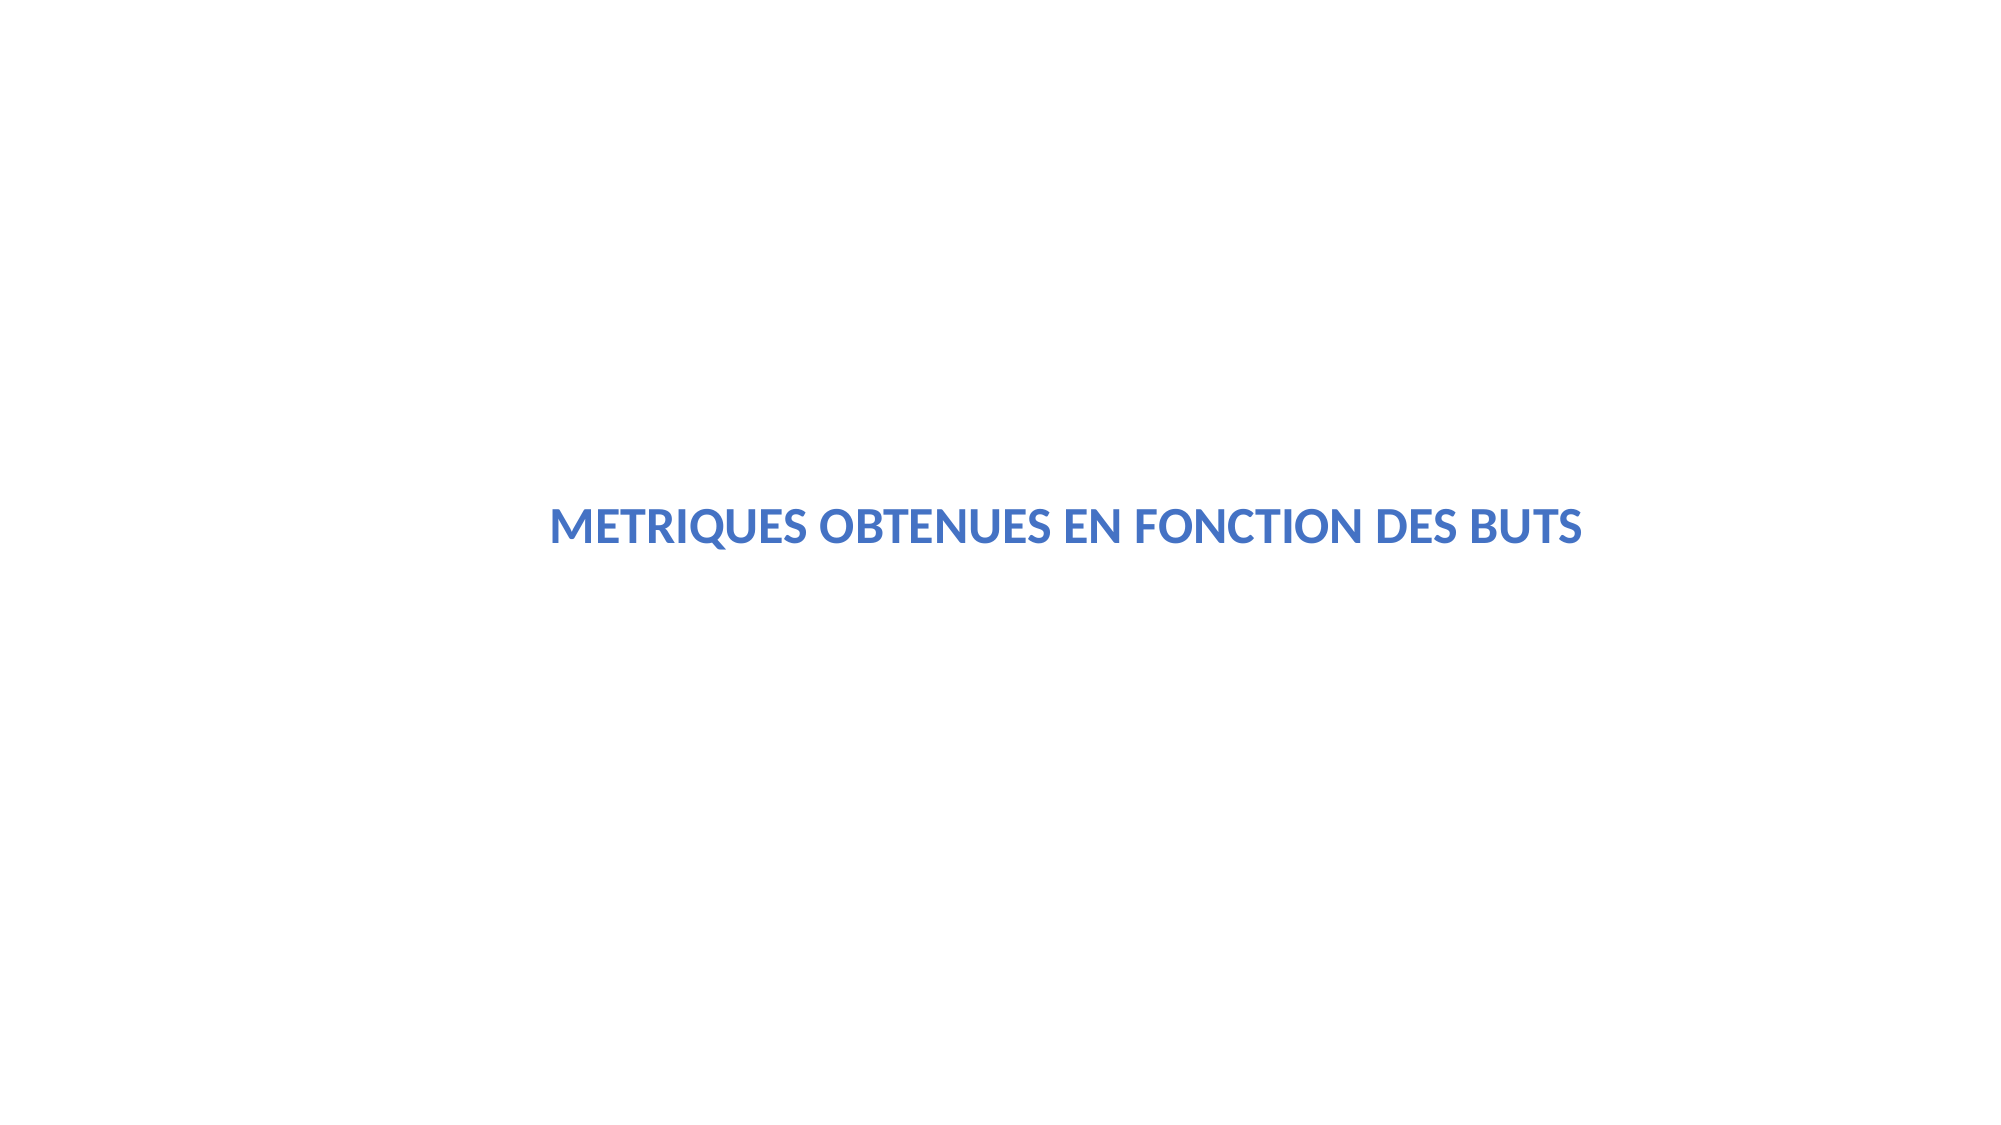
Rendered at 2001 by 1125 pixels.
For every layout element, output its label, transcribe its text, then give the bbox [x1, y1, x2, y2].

text_box METRIQUES OBTENUES EN FONCTION DES BUTS [534, 484, 1792, 563]
